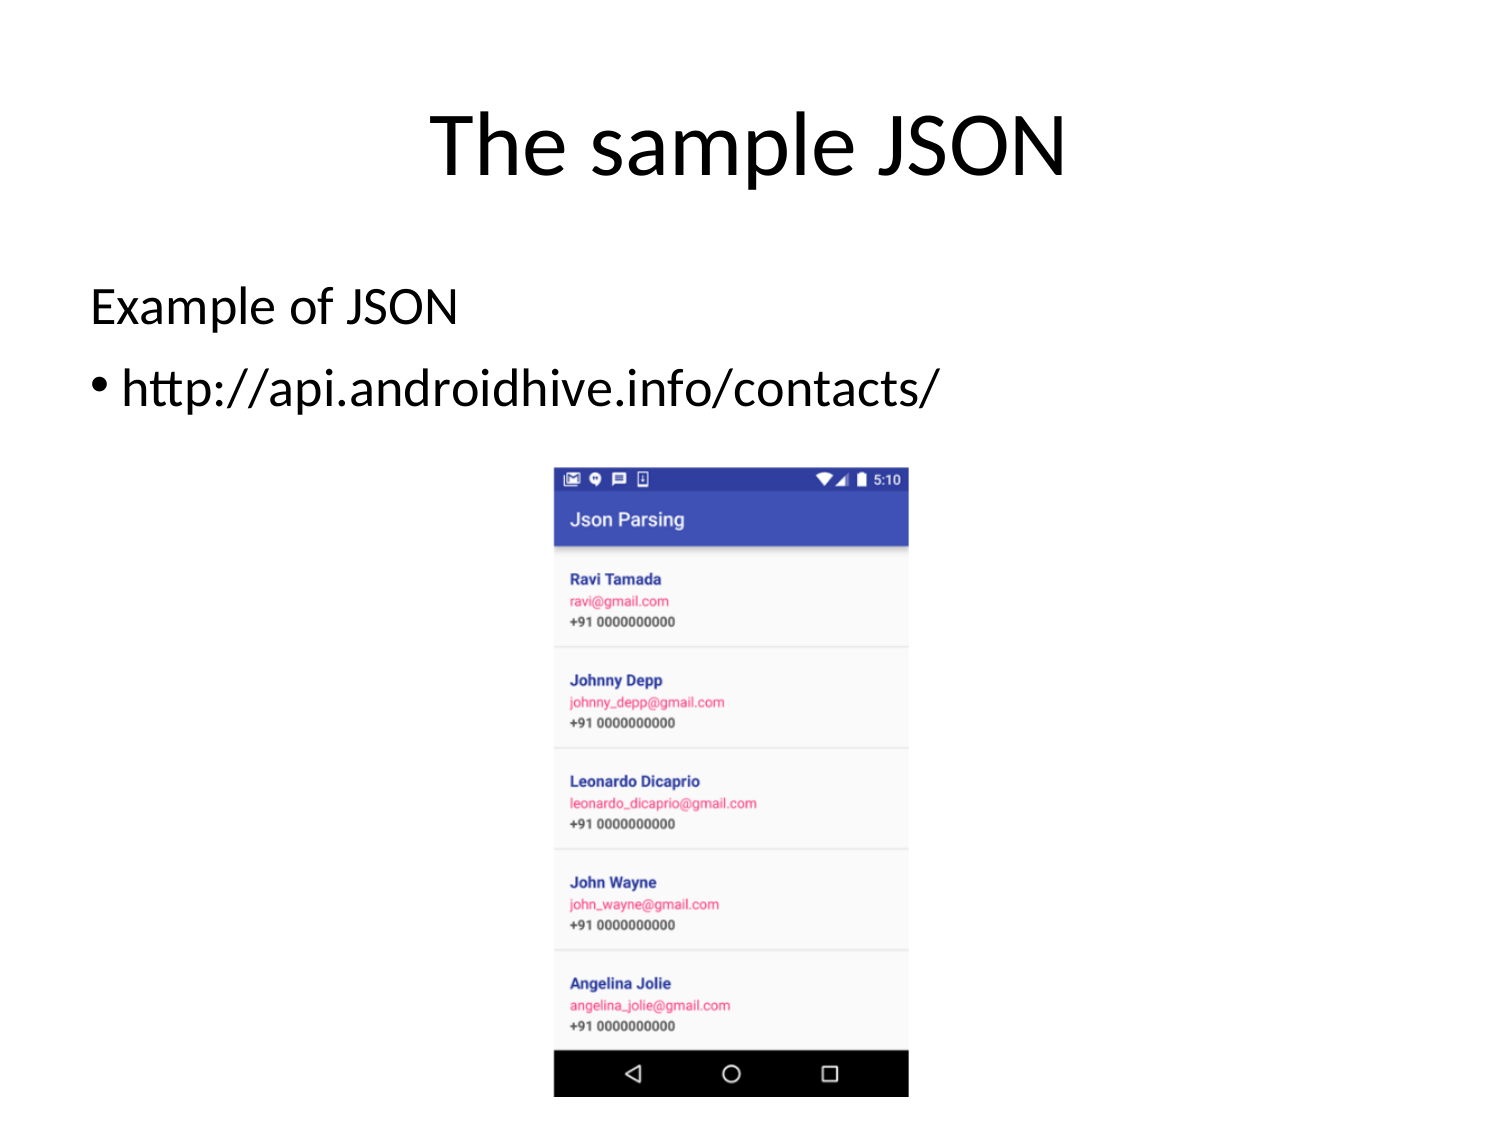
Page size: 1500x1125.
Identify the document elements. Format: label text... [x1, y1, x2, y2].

picture [537, 467, 930, 1097]
title The sample JSON [75, 45, 1426, 233]
list Example of JSON http://api.androidhive.info/contacts/ [75, 262, 1426, 1005]
